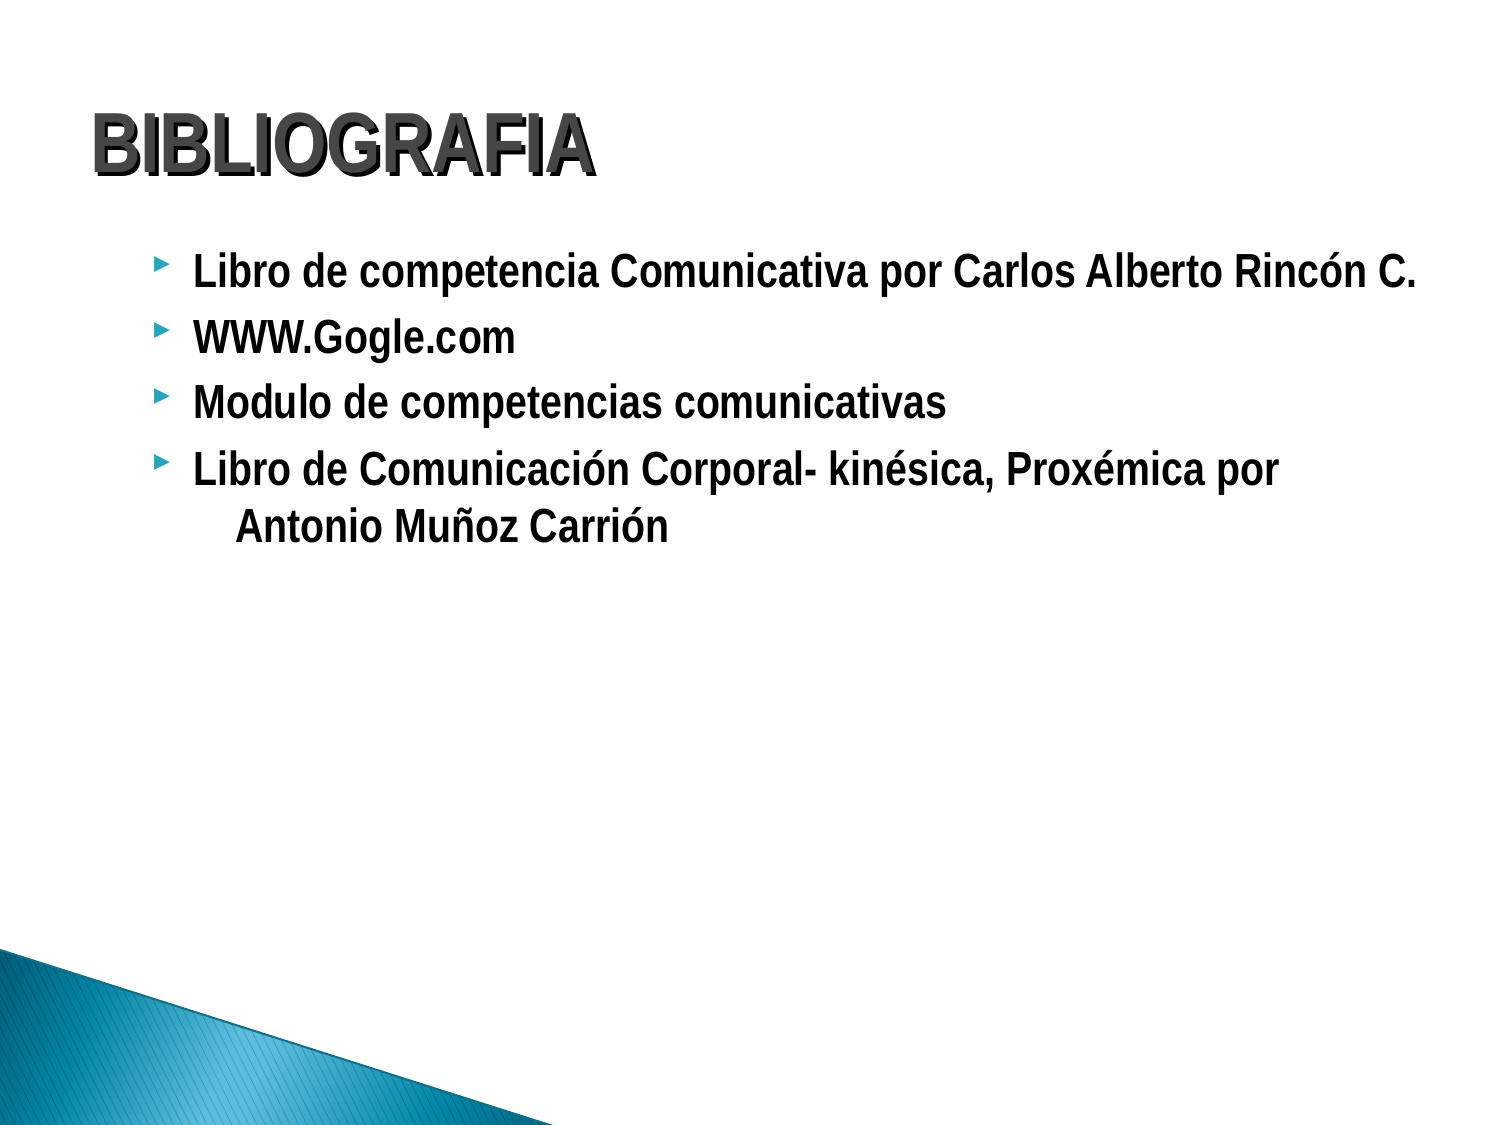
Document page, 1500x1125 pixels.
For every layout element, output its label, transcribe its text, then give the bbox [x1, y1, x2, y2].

title BIBLIOGRAFIA [75, 45, 1426, 233]
list Libro de competencia Comunicativa por Carlos Alberto Rincón C. WWW.Gogle.com Modulo de competencias comunicativas Libro de Comunicación Corporal- kinésica, Proxémica por Antonio Muñoz Carrión [100, 231, 1451, 975]
